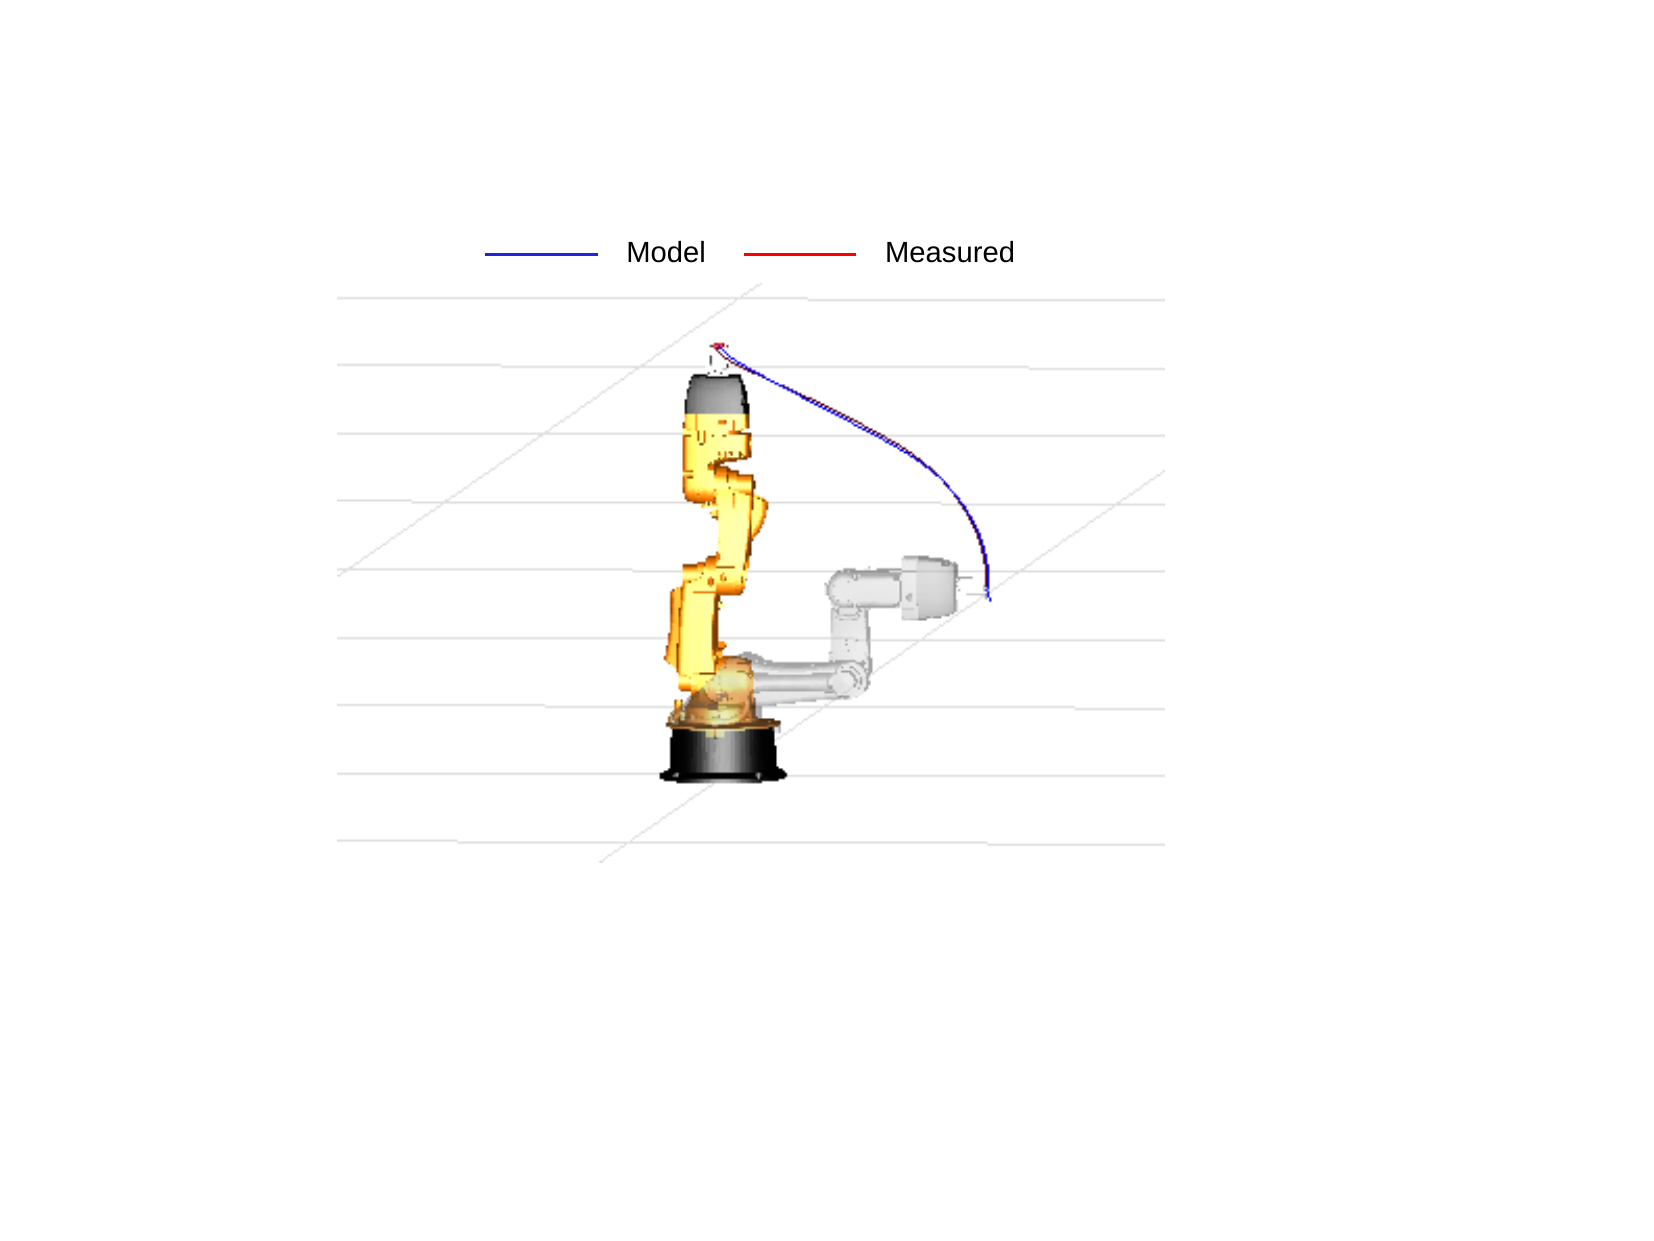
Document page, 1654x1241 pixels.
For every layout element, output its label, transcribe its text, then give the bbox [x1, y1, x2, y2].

text_box Measured [870, 228, 1082, 277]
text_box Model [611, 228, 870, 277]
picture [337, 283, 1165, 863]
